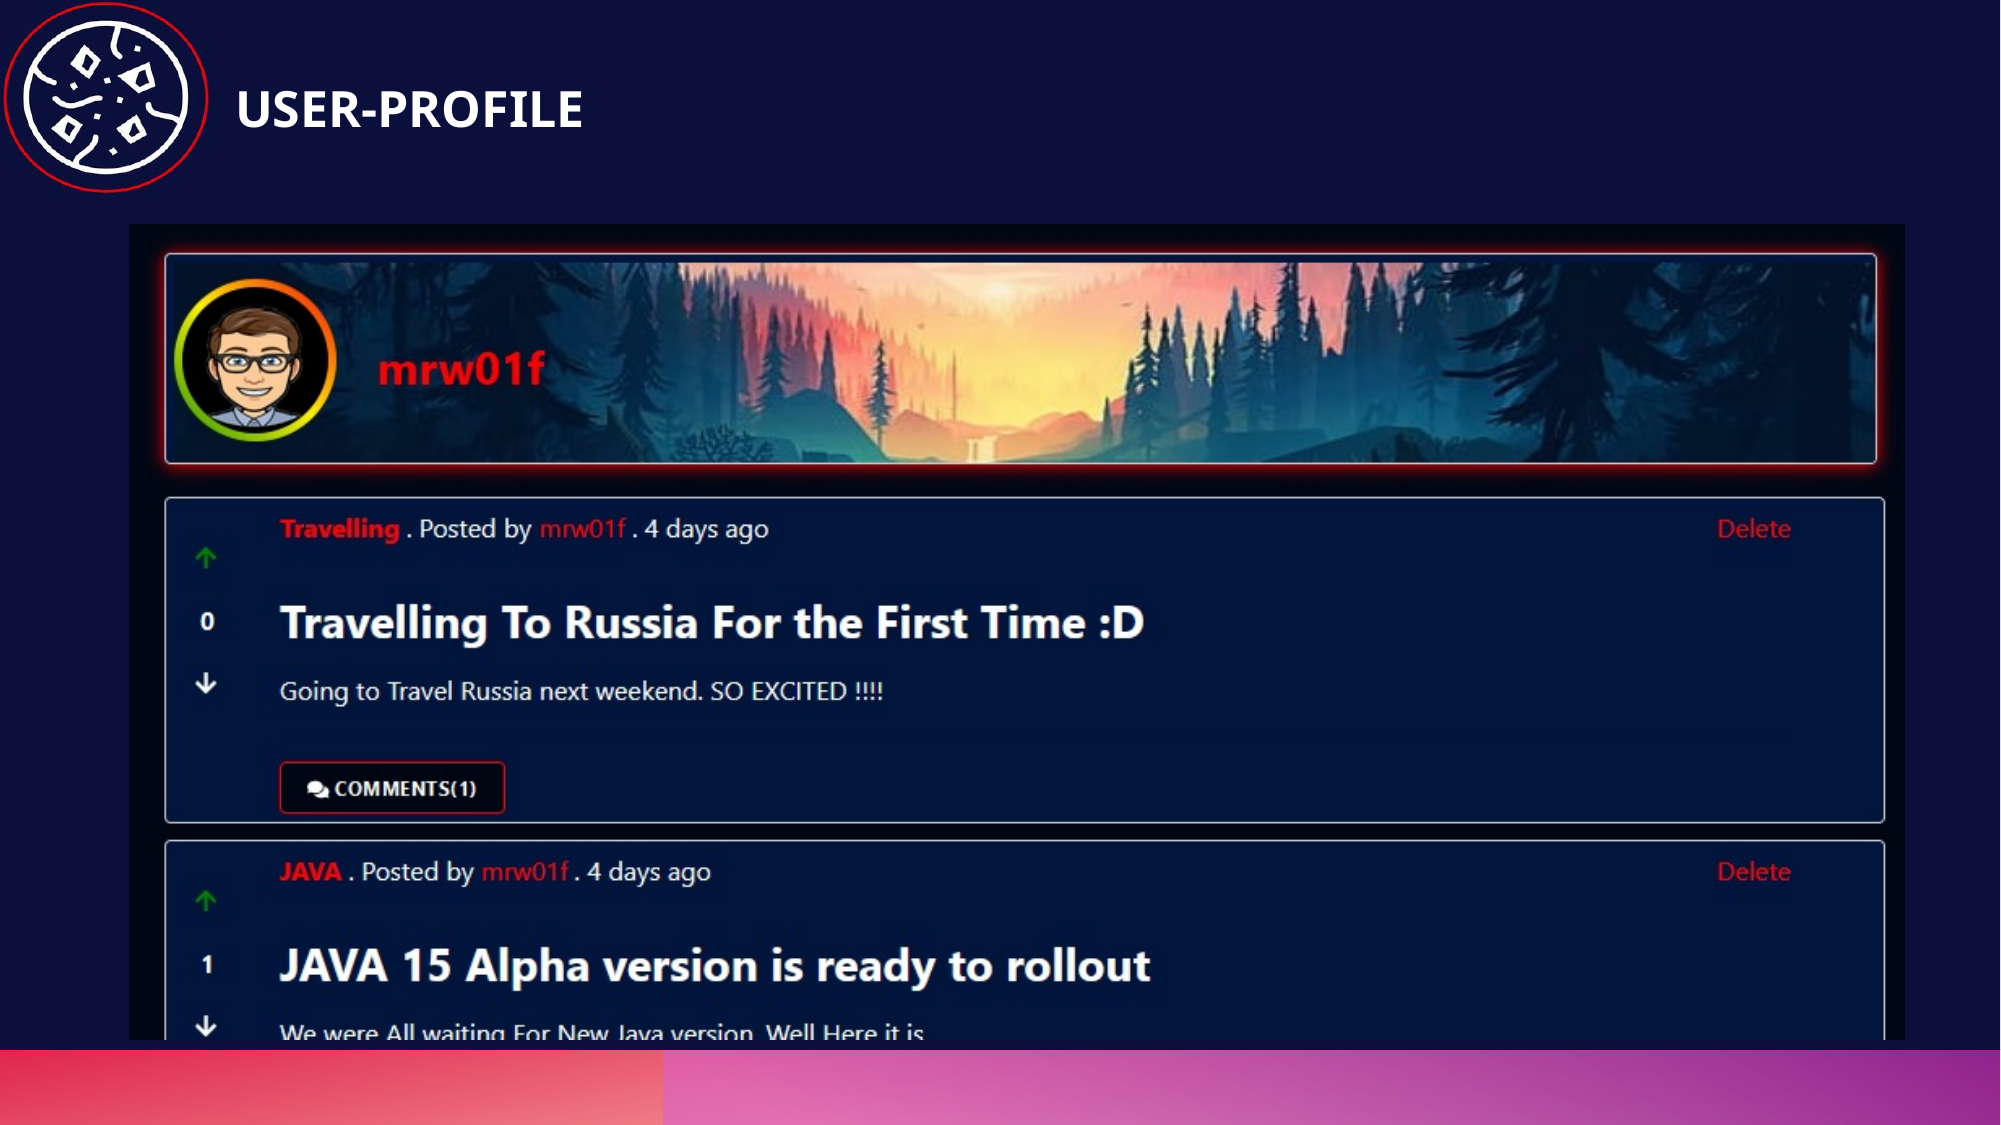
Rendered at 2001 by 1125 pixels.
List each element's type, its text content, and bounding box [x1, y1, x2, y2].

title USER-PROFILE [235, 36, 1756, 138]
list [211, 37, 877, 173]
picture [0, 0, 2001, 1125]
